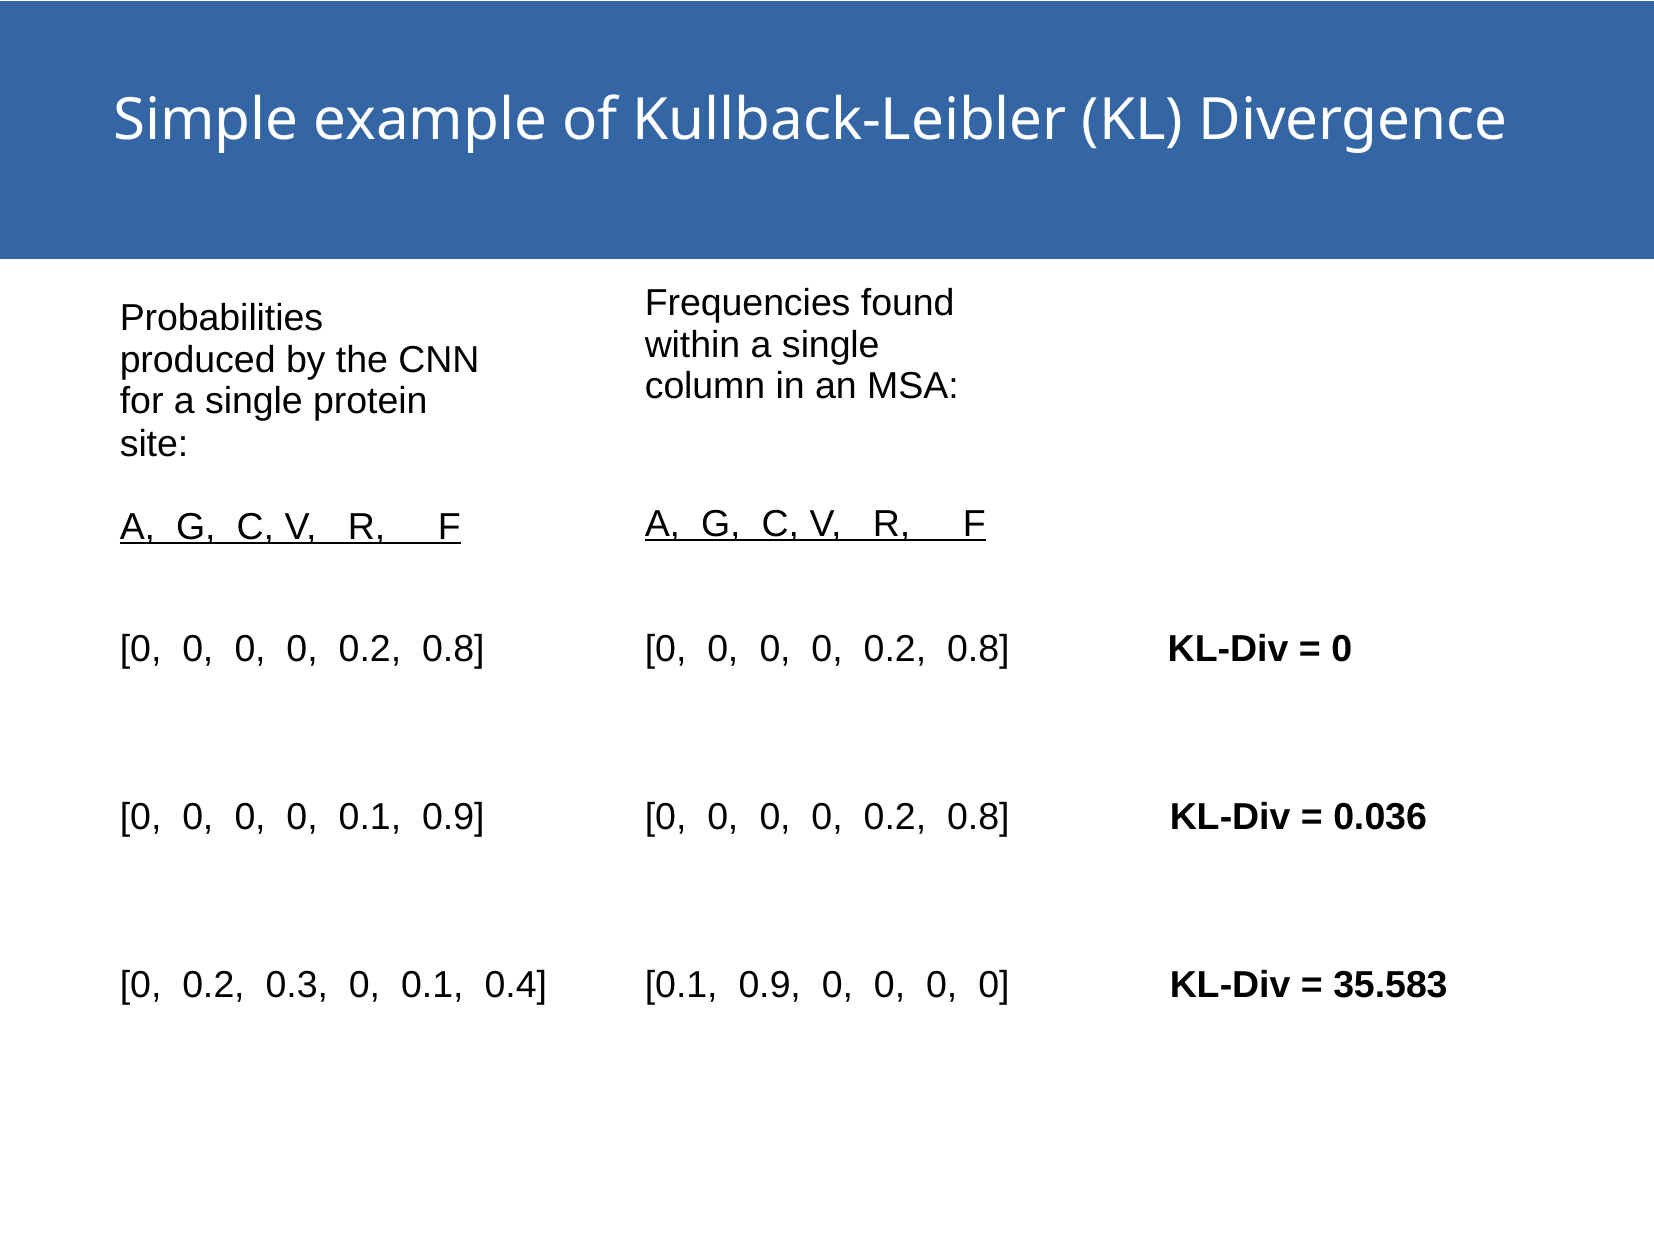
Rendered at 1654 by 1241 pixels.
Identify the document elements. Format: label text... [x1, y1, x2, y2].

text_box [0, 0, 0, 0, 0.2, 0.8] [0, 0, 0, 0, 0.2, 0.8] KL-Div = 0 [0, 0, 0, 0, 0.1, 0.9] [0, 0, 0, 0, 0.2, 0.8] KL-Div = 0.036 [0, 0.2, 0.3, 0, 0.1, 0.4] [0.1, 0.9, 0, 0, 0, 0] KL-Div = 35.583 [105, 619, 1561, 1241]
text_box [0, 1, 1654, 259]
text_box A, G, C, V, R, F [630, 495, 1051, 594]
text_box Probabilities produced by the CNN for a single protein site: [105, 288, 496, 472]
text_box Frequencies found within a single column in an MSA: [630, 273, 991, 439]
text_box Simple example of Kullback-Leibler (KL) Divergence [23, 69, 1654, 295]
text_box A, G, C, V, R, F [105, 498, 526, 597]
